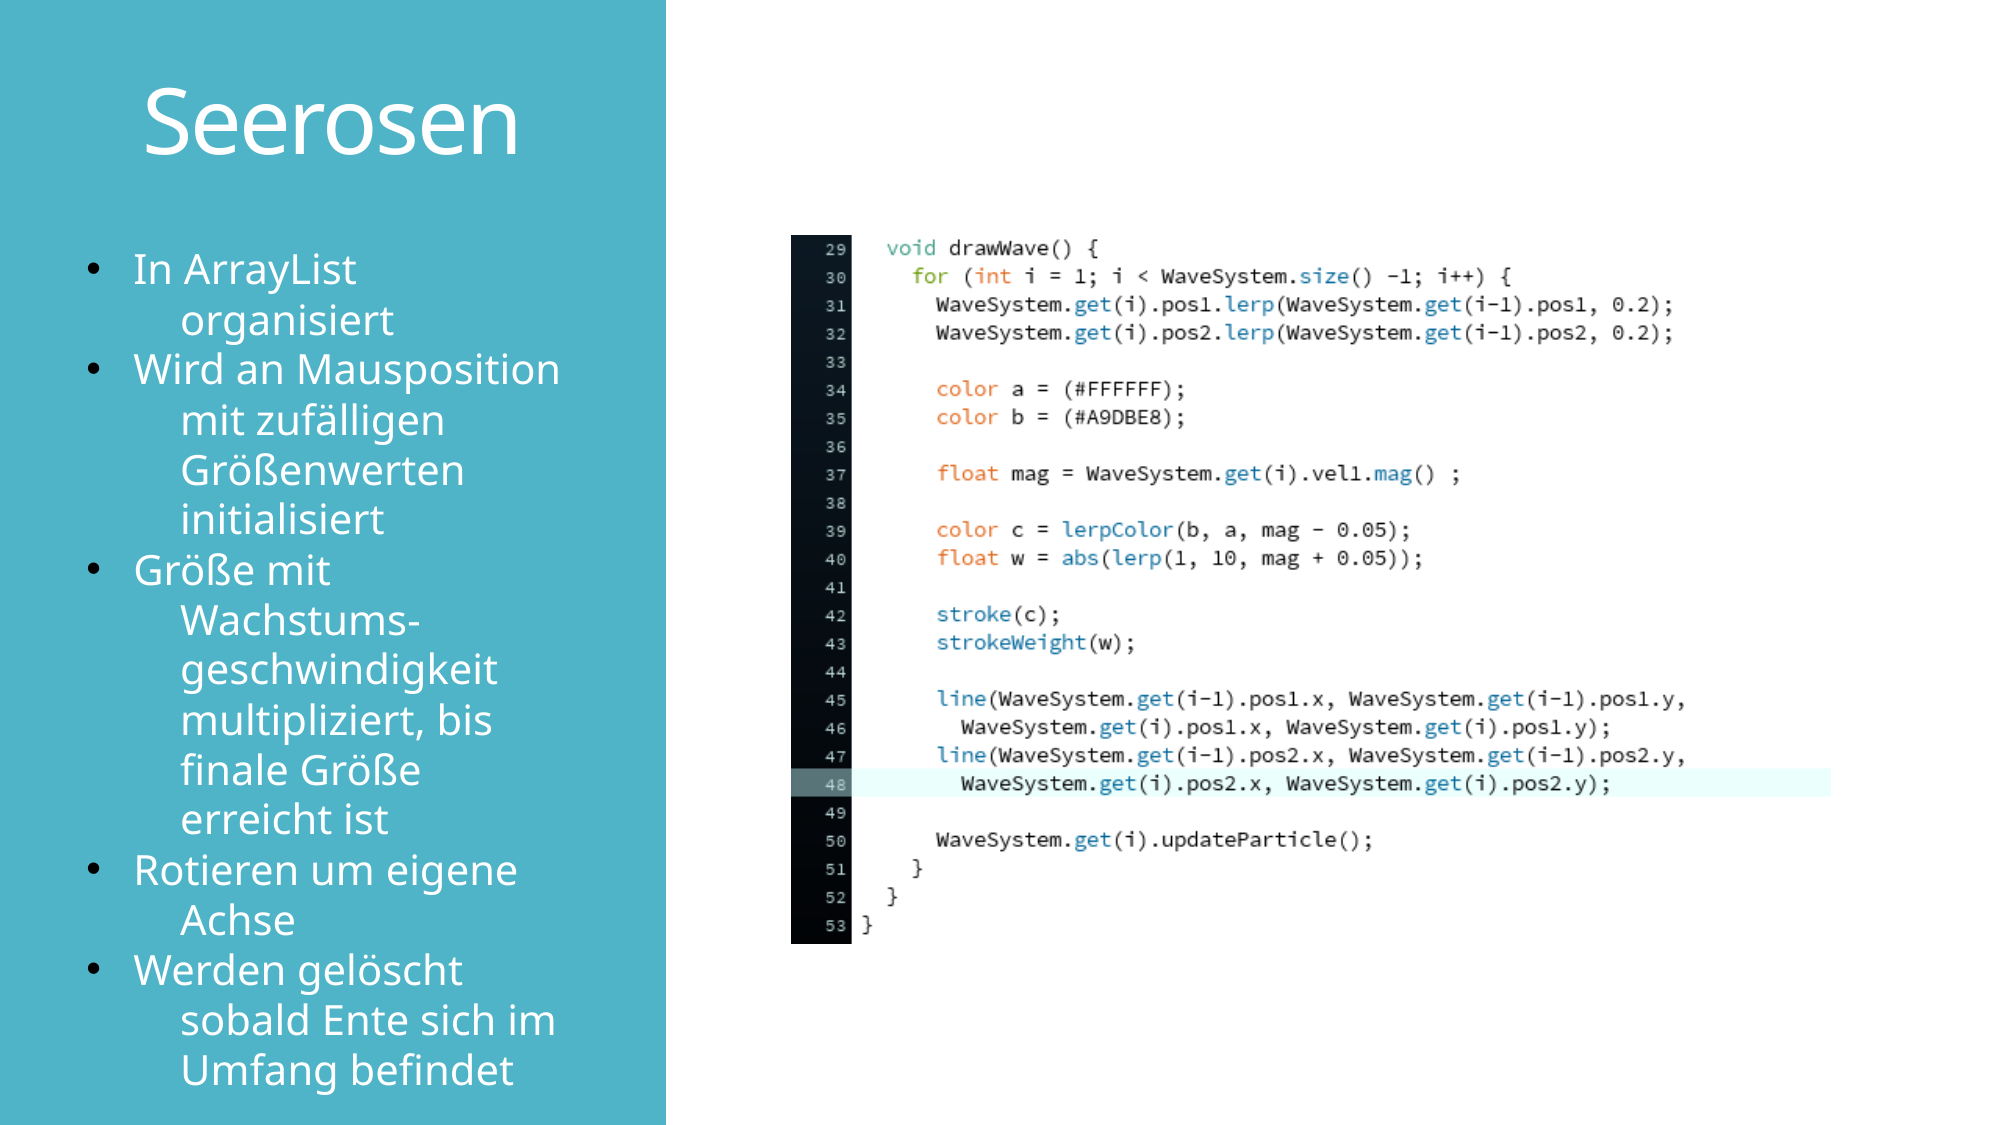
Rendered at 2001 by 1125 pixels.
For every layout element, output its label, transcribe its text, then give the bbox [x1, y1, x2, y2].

text_box [0, 0, 666, 1125]
title Seerosen [52, 33, 614, 219]
picture [791, 235, 1831, 944]
text_box In ArrayList organisiert Wird an Mausposition mit zufälligen Größenwerten initialisiert Größe mit Wachstums-geschwindigkeit multipliziert, bis finale Größe erreicht ist Rotieren um eigene Achse Werden gelöscht sobald Ente sich im Umfang befindet [71, 235, 589, 908]
